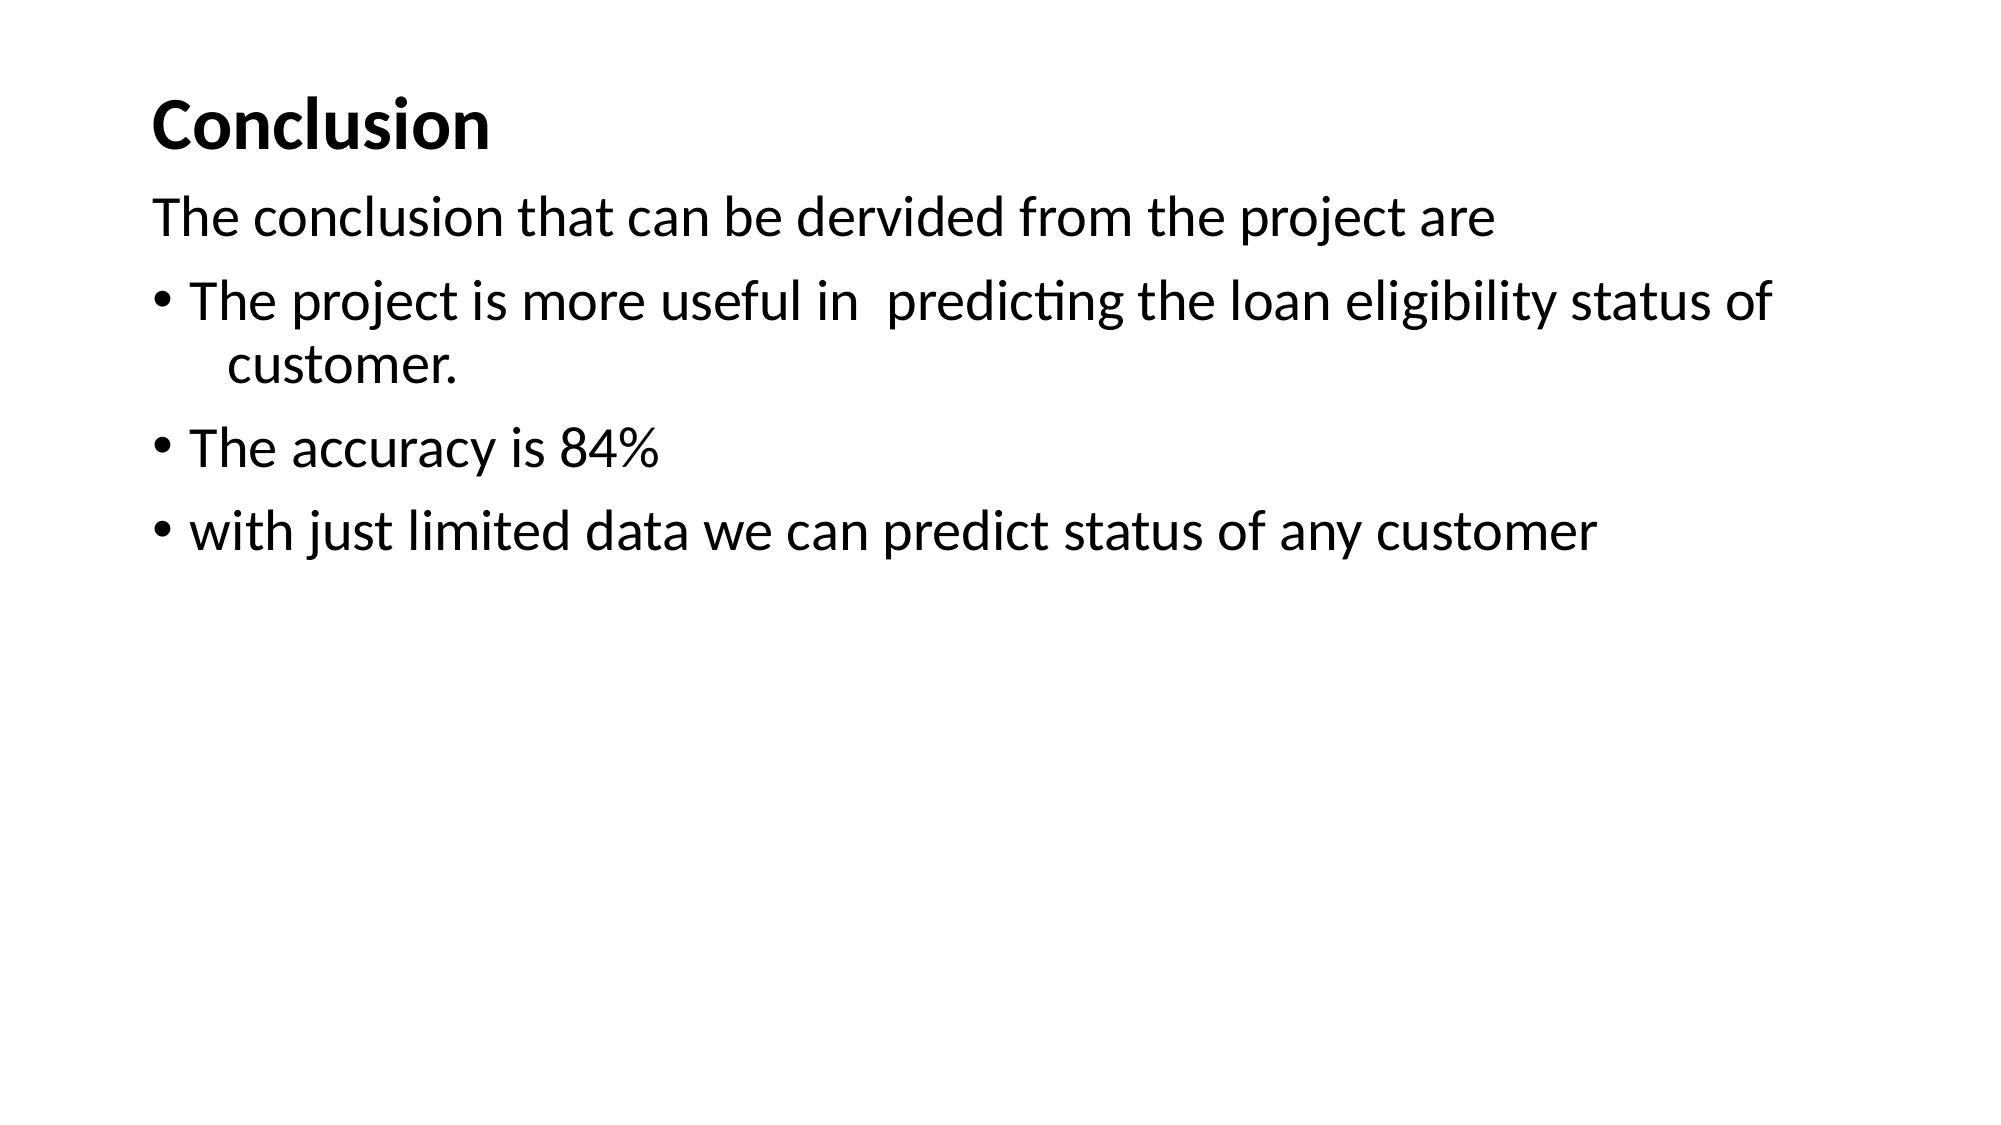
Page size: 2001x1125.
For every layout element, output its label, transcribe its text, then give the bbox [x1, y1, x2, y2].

list Conclusion The conclusion that can be dervided from the project are The project is more useful in predicting the loan eligibility status of customer. The accuracy is 84% with just limited data we can predict status of any customer [137, 77, 1863, 1014]
